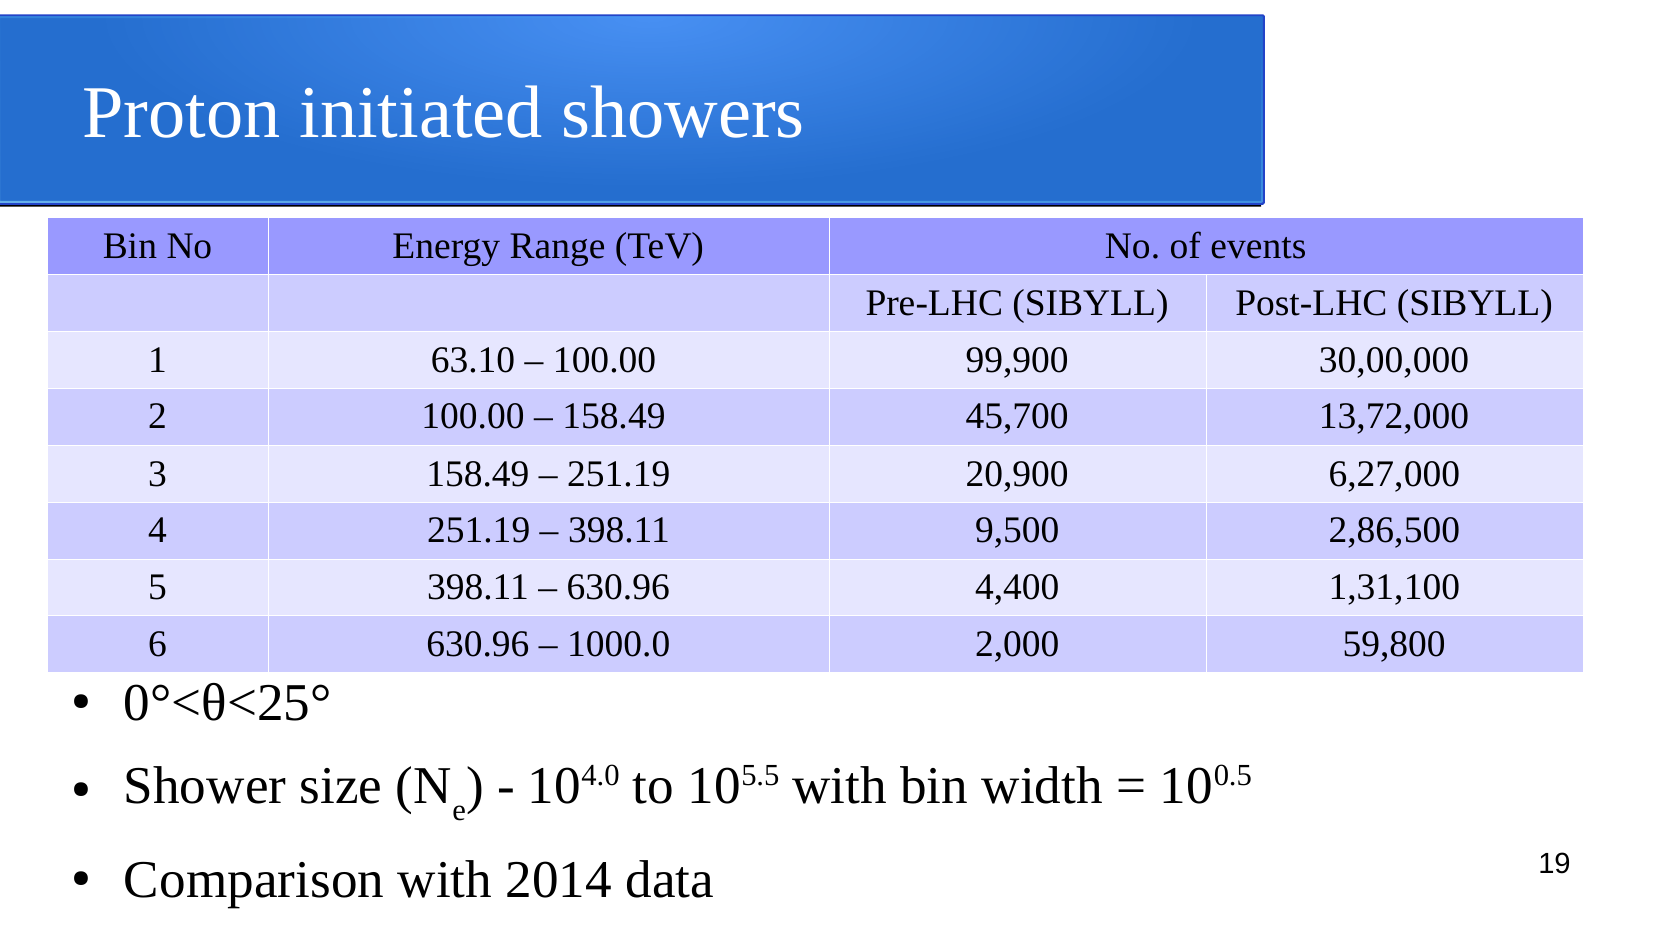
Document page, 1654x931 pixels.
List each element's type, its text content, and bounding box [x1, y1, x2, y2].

table_cell 6 [48, 616, 268, 672]
table_cell 13,72,000 [1207, 389, 1583, 445]
table_cell [269, 275, 829, 331]
table_cell 2,86,500 [1207, 503, 1583, 559]
list 0°<θ<25° Shower size (Ne) - 104.0 to 105.5 with bin width = 100.5 Comparison with 2014 data [54, 673, 1555, 910]
table_cell 30,00,000 [1207, 332, 1583, 388]
table_cell 2 [48, 389, 268, 445]
table_cell 20,900 [830, 446, 1206, 502]
table_cell 3 [48, 446, 268, 502]
title Proton initiated showers [82, 29, 1235, 195]
table_cell 59,800 [1207, 616, 1583, 672]
table_cell 45,700 [830, 389, 1206, 445]
table_cell Pre-LHC (SIBYLL) [830, 275, 1206, 331]
table_cell 5 [48, 560, 268, 615]
table_cell 99,900 [830, 332, 1206, 388]
table_cell 251.19 – 398.11 [269, 503, 829, 559]
table_cell 9,500 [830, 503, 1206, 559]
table_cell 100.00 – 158.49 [269, 389, 829, 445]
table_cell 1 [48, 332, 268, 388]
table_cell 6,27,000 [1207, 446, 1583, 502]
table_cell 158.49 – 251.19 [269, 446, 829, 502]
table_cell 2,000 [830, 616, 1206, 672]
table_header No. of events [830, 218, 1583, 274]
table_cell 398.11 – 630.96 [269, 560, 829, 615]
table_cell Post-LHC (SIBYLL) [1207, 275, 1583, 331]
table_cell 4,400 [830, 560, 1206, 615]
table_cell 1,31,100 [1207, 560, 1583, 615]
table_cell 4 [48, 503, 268, 559]
table_cell [48, 275, 268, 331]
table_header Bin No [48, 218, 268, 274]
table_cell 63.10 – 100.00 [269, 332, 829, 388]
table_cell 630.96 – 1000.0 [269, 616, 829, 672]
table_header Energy Range (TeV) [269, 218, 829, 274]
